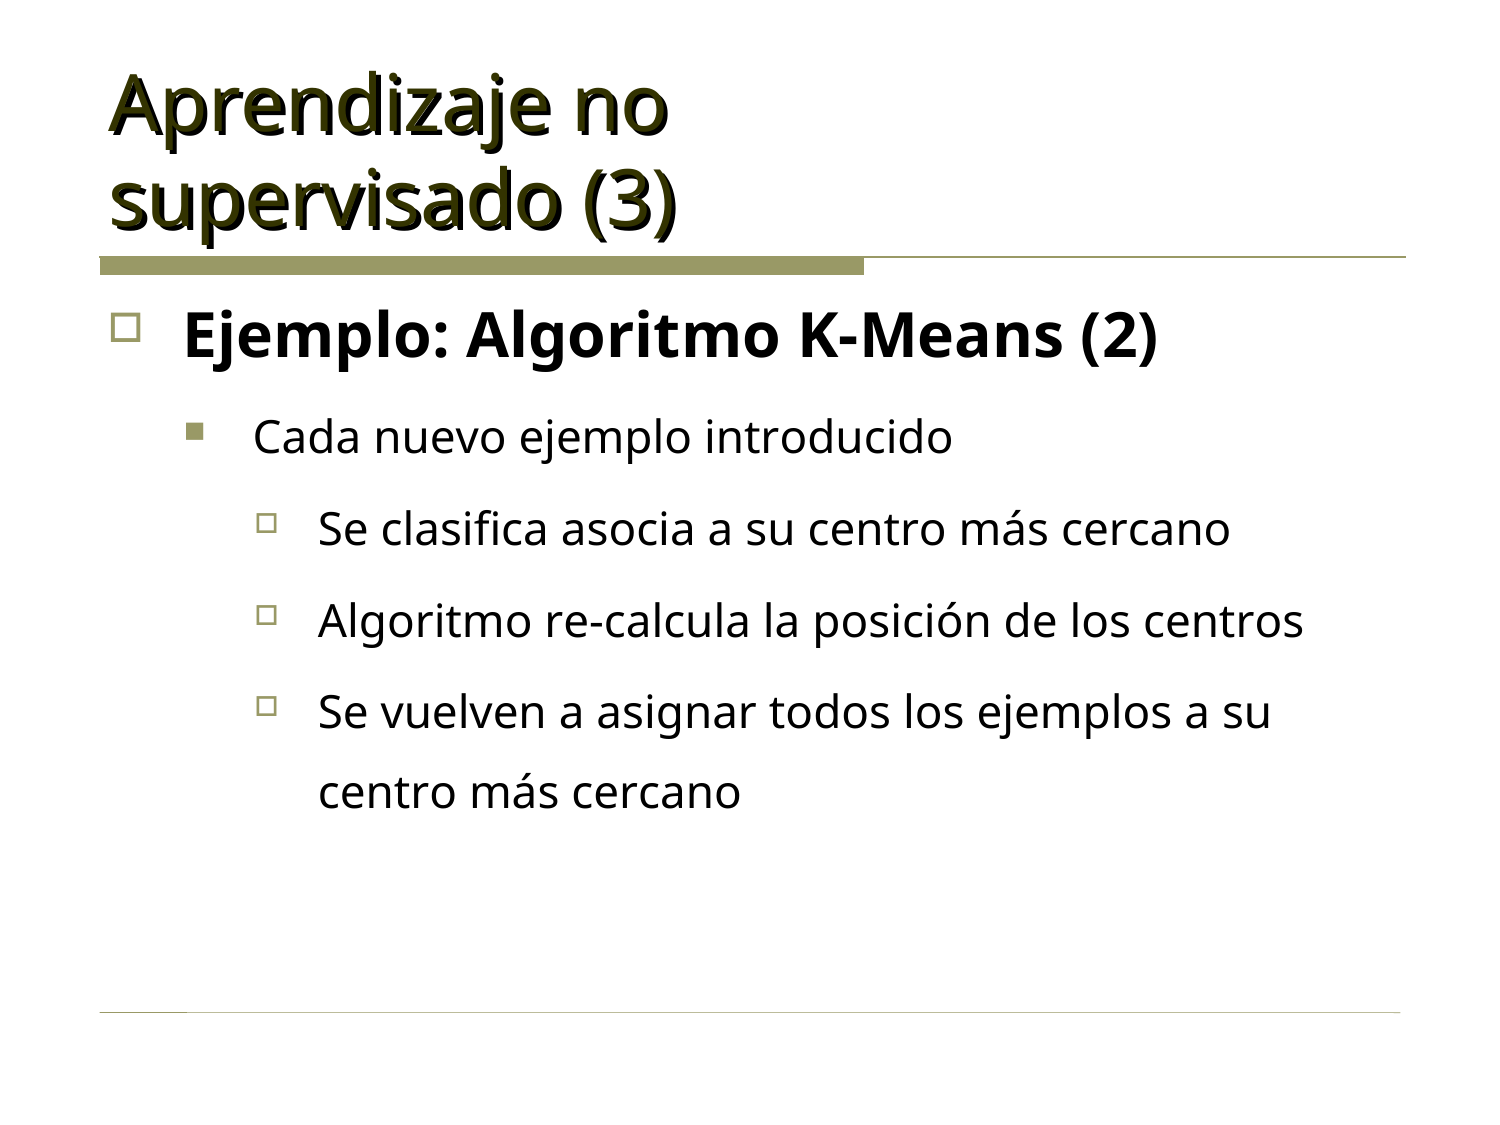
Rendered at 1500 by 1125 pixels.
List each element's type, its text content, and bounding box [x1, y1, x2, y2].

title Aprendizaje no supervisado (3) [94, 50, 1407, 250]
list Ejemplo: Algoritmo K-Means (2) Cada nuevo ejemplo introducido Se clasifica asocia a su centro más cercano Algoritmo re-calcula la posición de los centros Se vuelven a asignar todos los ejemplos a su centro más cercano [92, 287, 1353, 1013]
